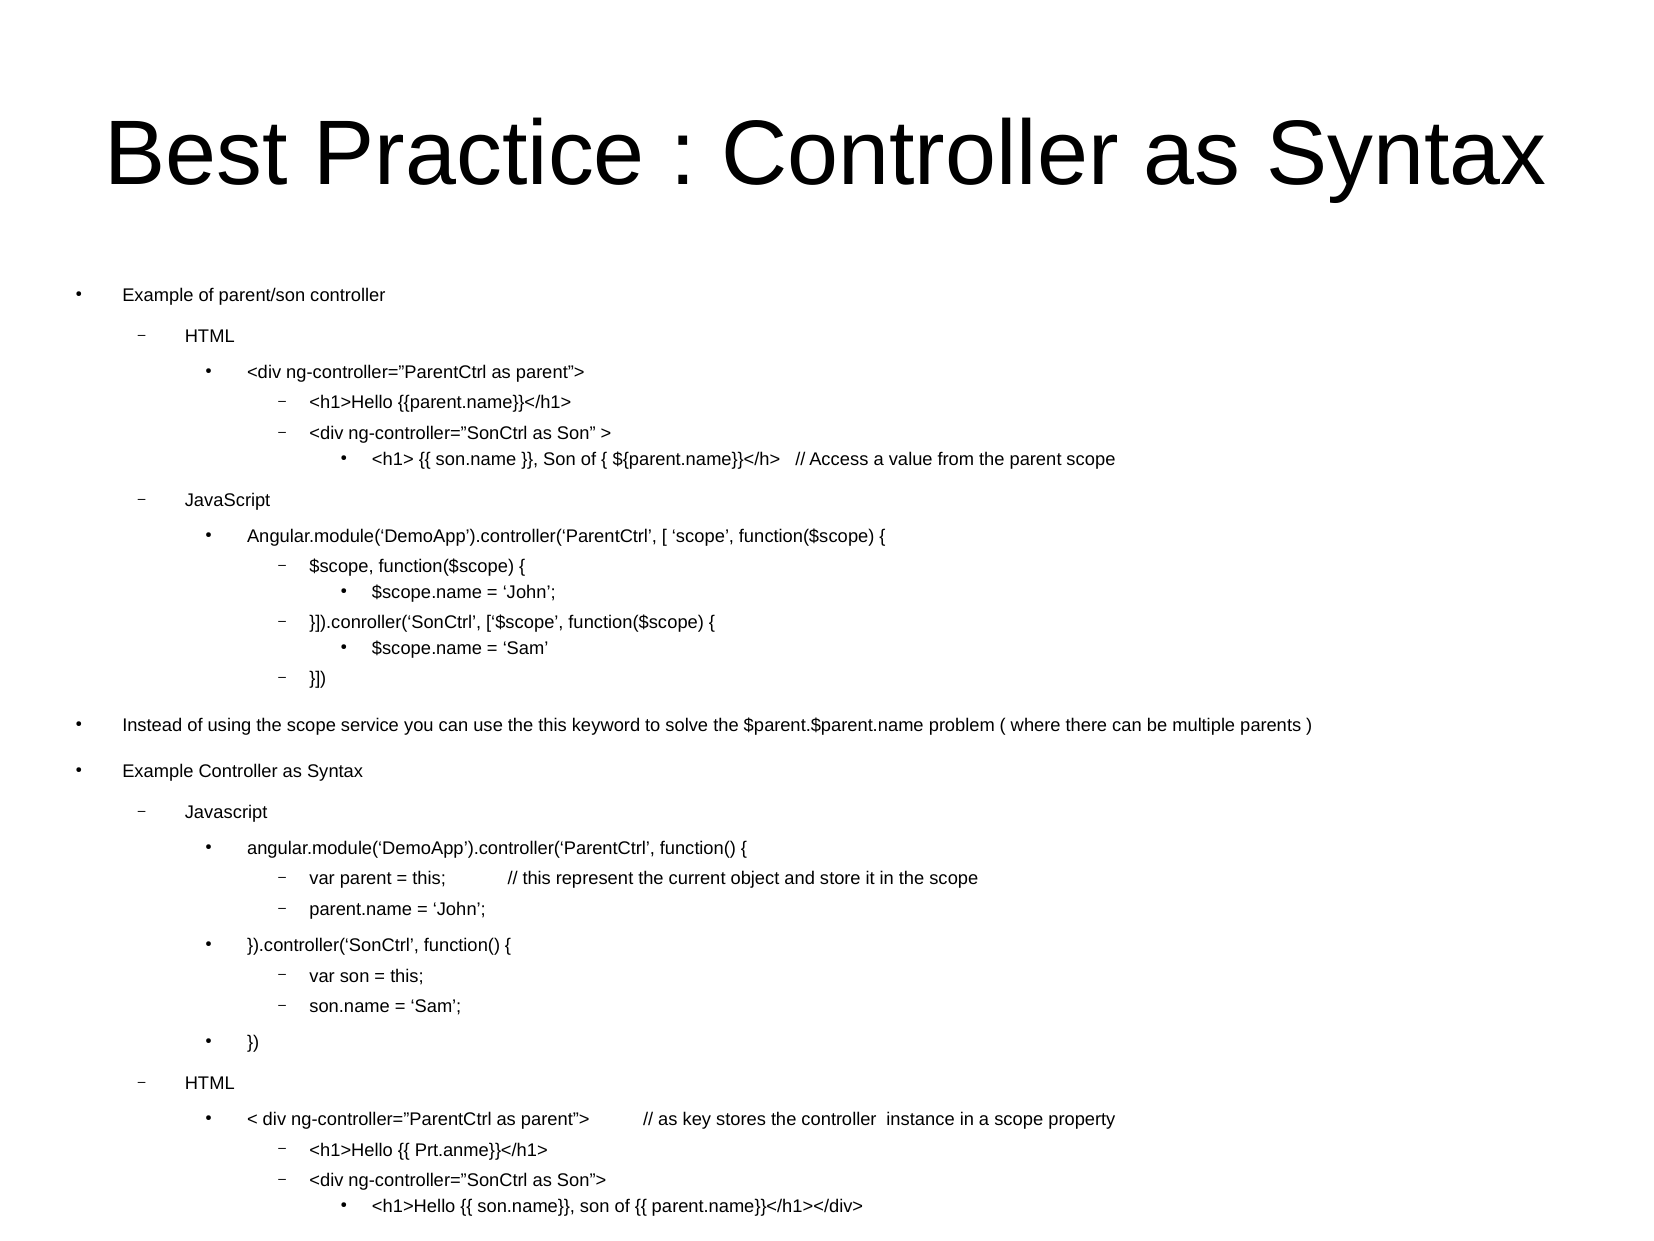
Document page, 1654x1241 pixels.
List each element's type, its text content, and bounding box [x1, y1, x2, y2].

title Best Practice : Controller as Syntax [82, 49, 1571, 257]
list Example of parent/son controller HTML <div ng-controller=”ParentCtrl as parent”> <h1>Hello {{parent.name}}</h1> <div ng-controller=”SonCtrl as Son” > <h1> {{ son.name }}, Son of { ${parent.name}}</h> // Access a value from the parent scope JavaScript Angular.module(‘DemoApp’).controller(‘ParentCtrl’, [ ‘scope’, function($scope) { $scope, function($scope) { $scope.name = ‘John’; }]).conroller(‘SonCtrl’, [‘$scope’, function($scope) { $scope.name = ‘Sam’ }]) Instead of using the scope service you can use the this keyword to solve the $parent.$parent.name problem ( where there can be multiple parents ) Example Controller as Syntax Javascript angular.module(‘DemoApp’).controller(‘ParentCtrl’, function() { var parent = this; // this represent the current object and store it in the scope parent.name = ‘John’; }).controller(‘SonCtrl’, function() { var son = this; son.name = ‘Sam’; }) HTML < div ng-controller=”ParentCtrl as parent”> // as key stores the controller instance in a scope property <h1>Hello {{ Prt.anme}}</h1> <div ng-controller=”SonCtrl as Son”> <h1>Hello {{ son.name}}, son of {{ parent.name}}</h1></div> [60, 285, 1549, 1225]
